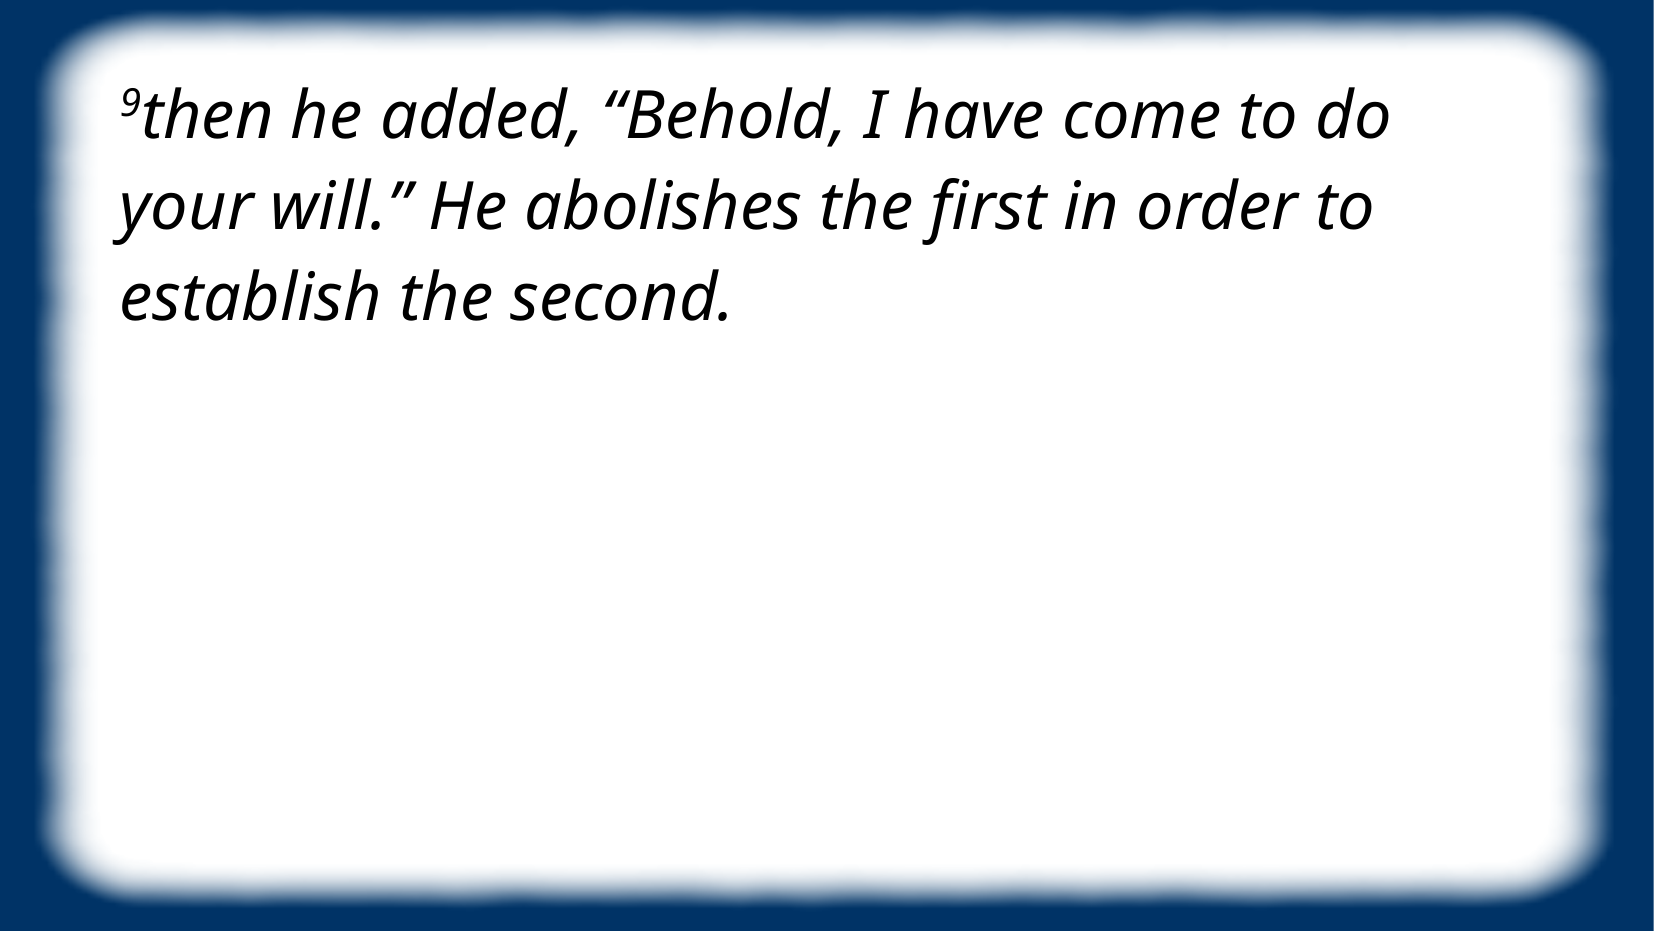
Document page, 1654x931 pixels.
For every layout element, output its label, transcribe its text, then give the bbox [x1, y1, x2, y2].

picture [0, 0, 1654, 931]
text_box 9then he added, “Behold, I have come to do your will.” He abolishes the first in order to establish the second. [105, 60, 1546, 342]
